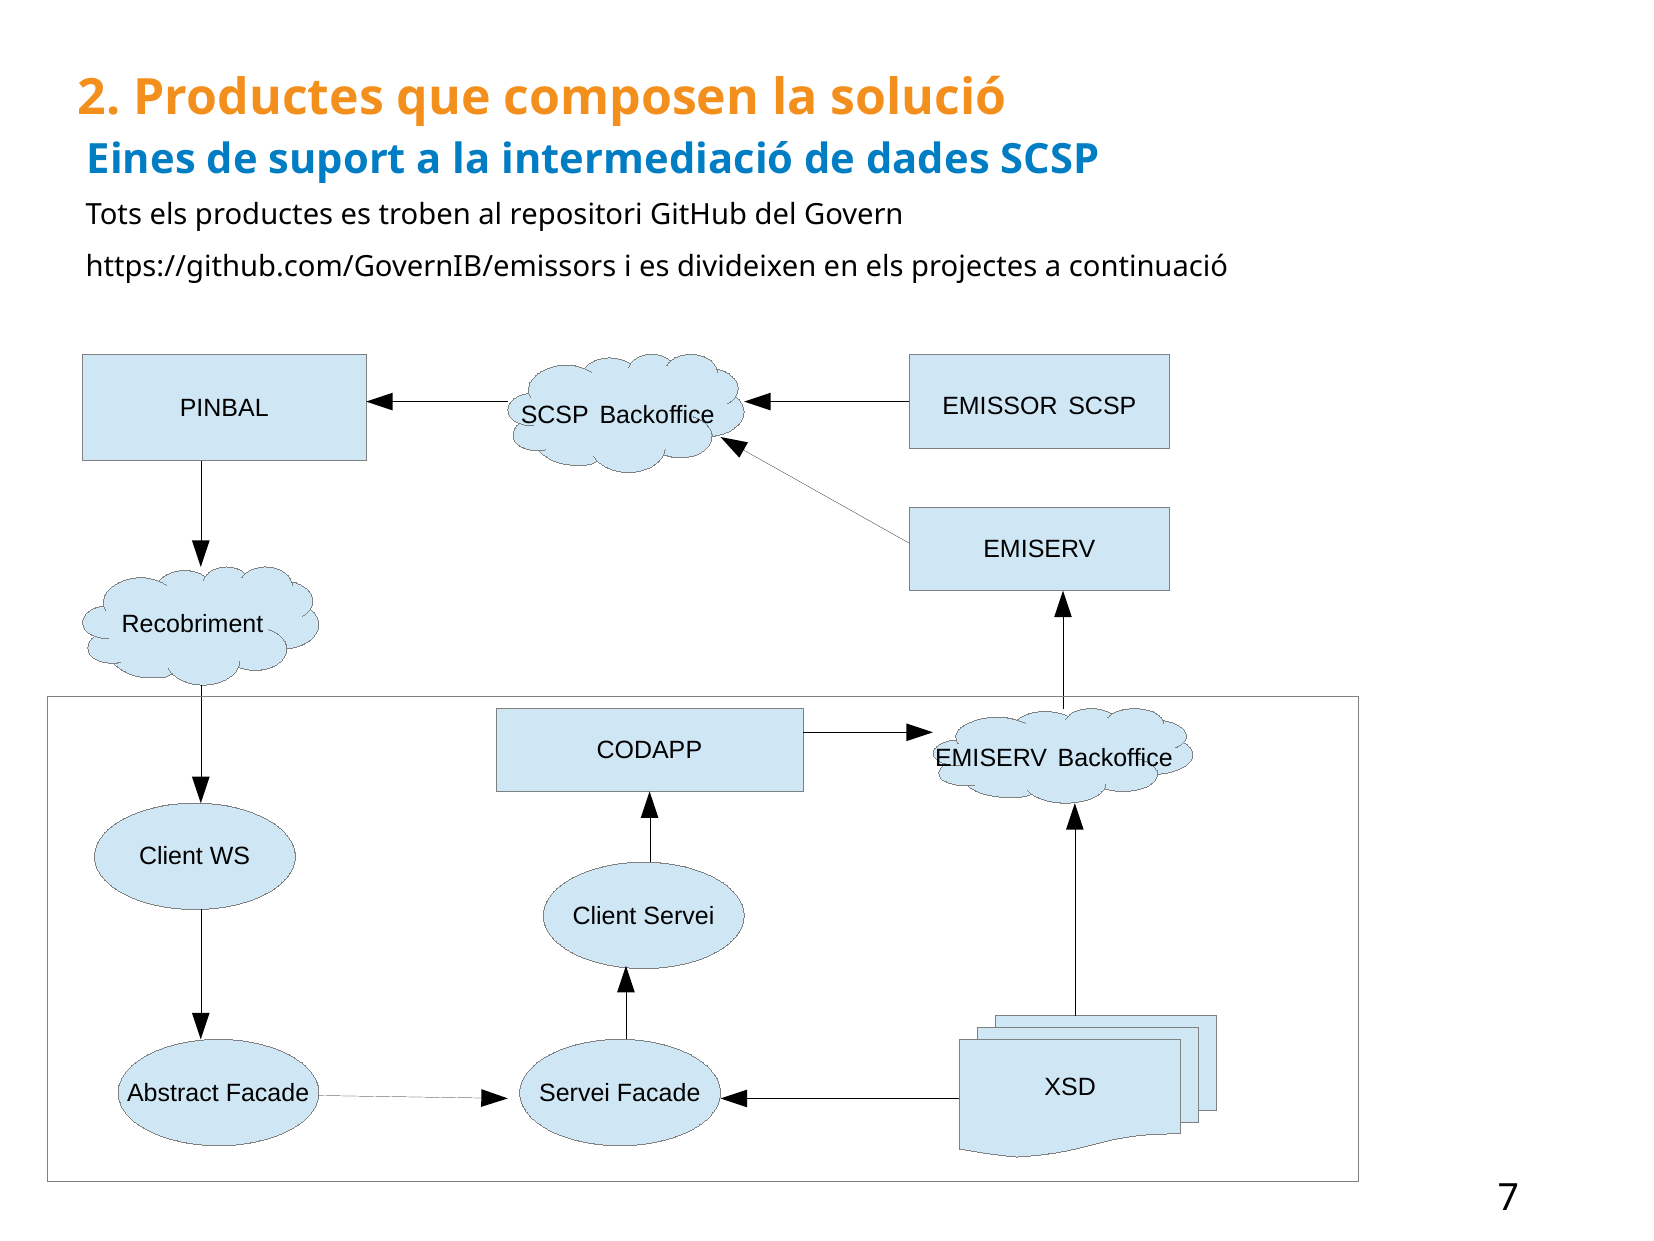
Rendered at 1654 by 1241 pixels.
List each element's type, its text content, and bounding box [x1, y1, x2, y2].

text_box [47, 696, 1359, 1182]
text_box Recobriment [82, 566, 319, 686]
text_box PINBAL [82, 354, 367, 461]
text_box Tots els productes es troben al repositori GitHub del Govern https://github.com/GovernIB/emissors i es divideixen en els projectes a continuació [70, 185, 1504, 237]
text_box <número> [1482, 1163, 1654, 1229]
text_box SCSP Backoffice [507, 354, 745, 473]
text_box EMISSOR SCSP [909, 354, 1170, 449]
text_box 2. Productes que composen la solució Eines de suport a la intermediació de dades SCSP [63, 53, 1535, 148]
text_box EMISERV [909, 507, 1170, 591]
